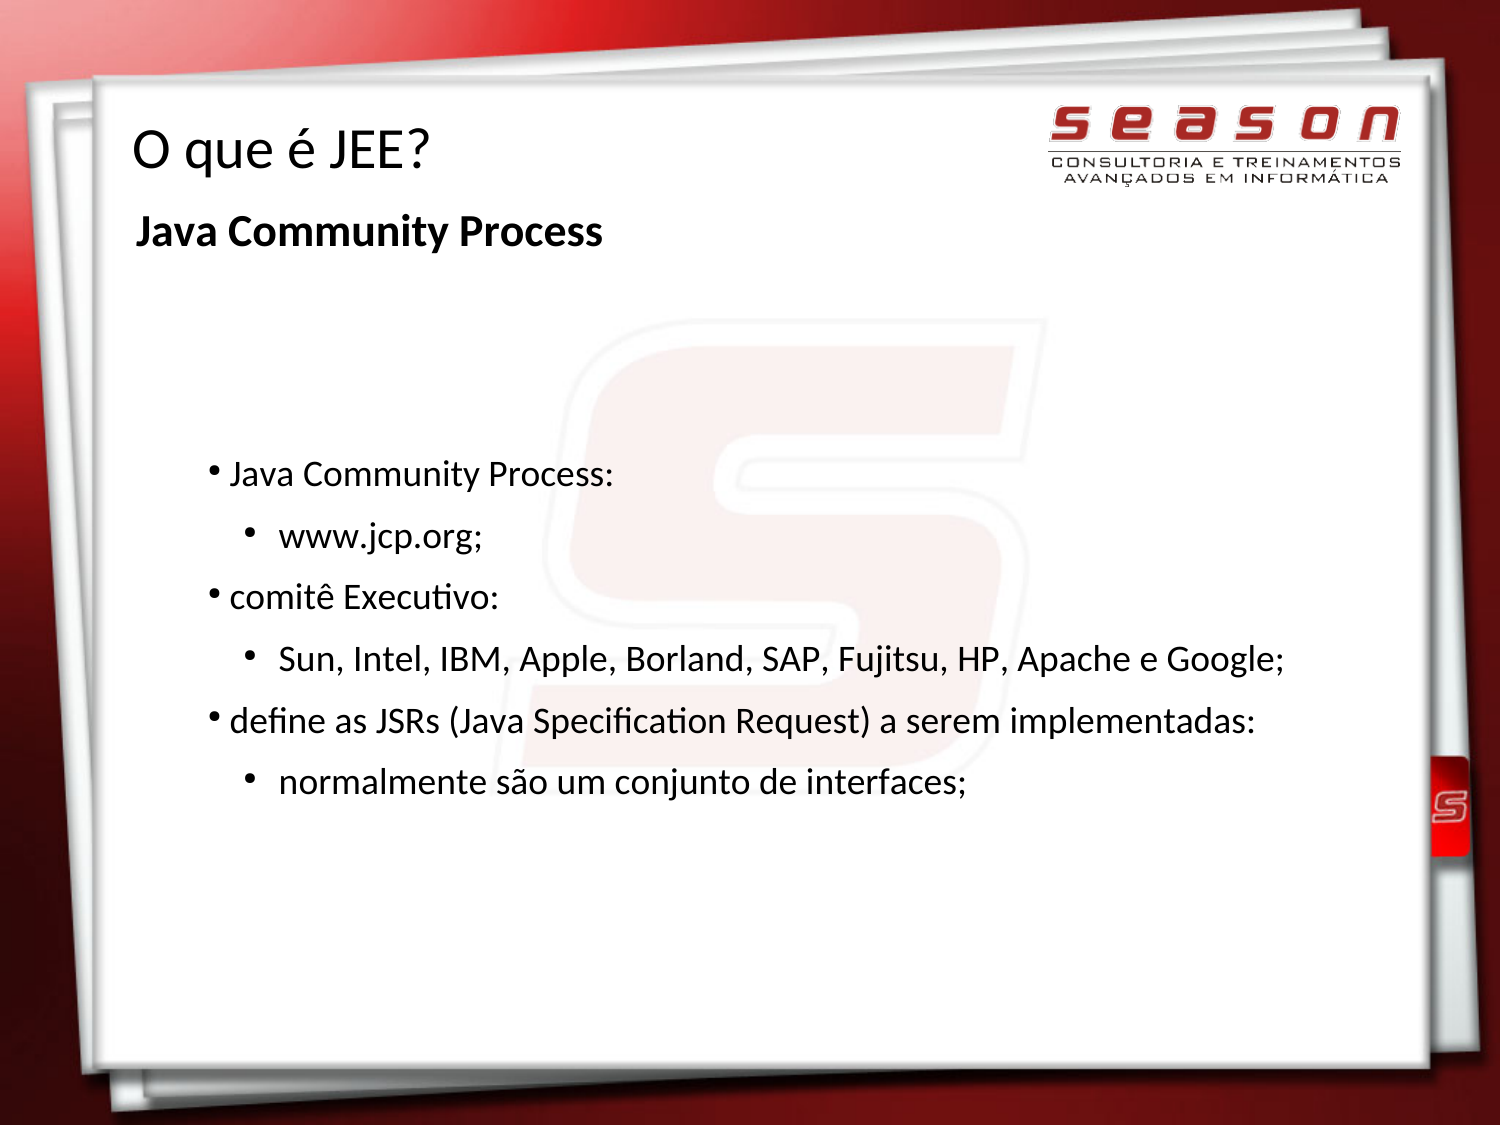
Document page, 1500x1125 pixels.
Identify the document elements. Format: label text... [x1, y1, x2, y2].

text_box Java Community Process: www.jcp.org; comitê Executivo: Sun, Intel, IBM, Apple, Borland, SAP, Fujitsu, HP, Apache e Google; define as JSRs (Java Specification Request) a serem implementadas: normalmente são um conjunto de interfaces; [207, 357, 1328, 894]
picture [0, 0, 1500, 1125]
text_box Java Community Process [119, 200, 1240, 256]
title O que é JEE? [118, 33, 1394, 257]
